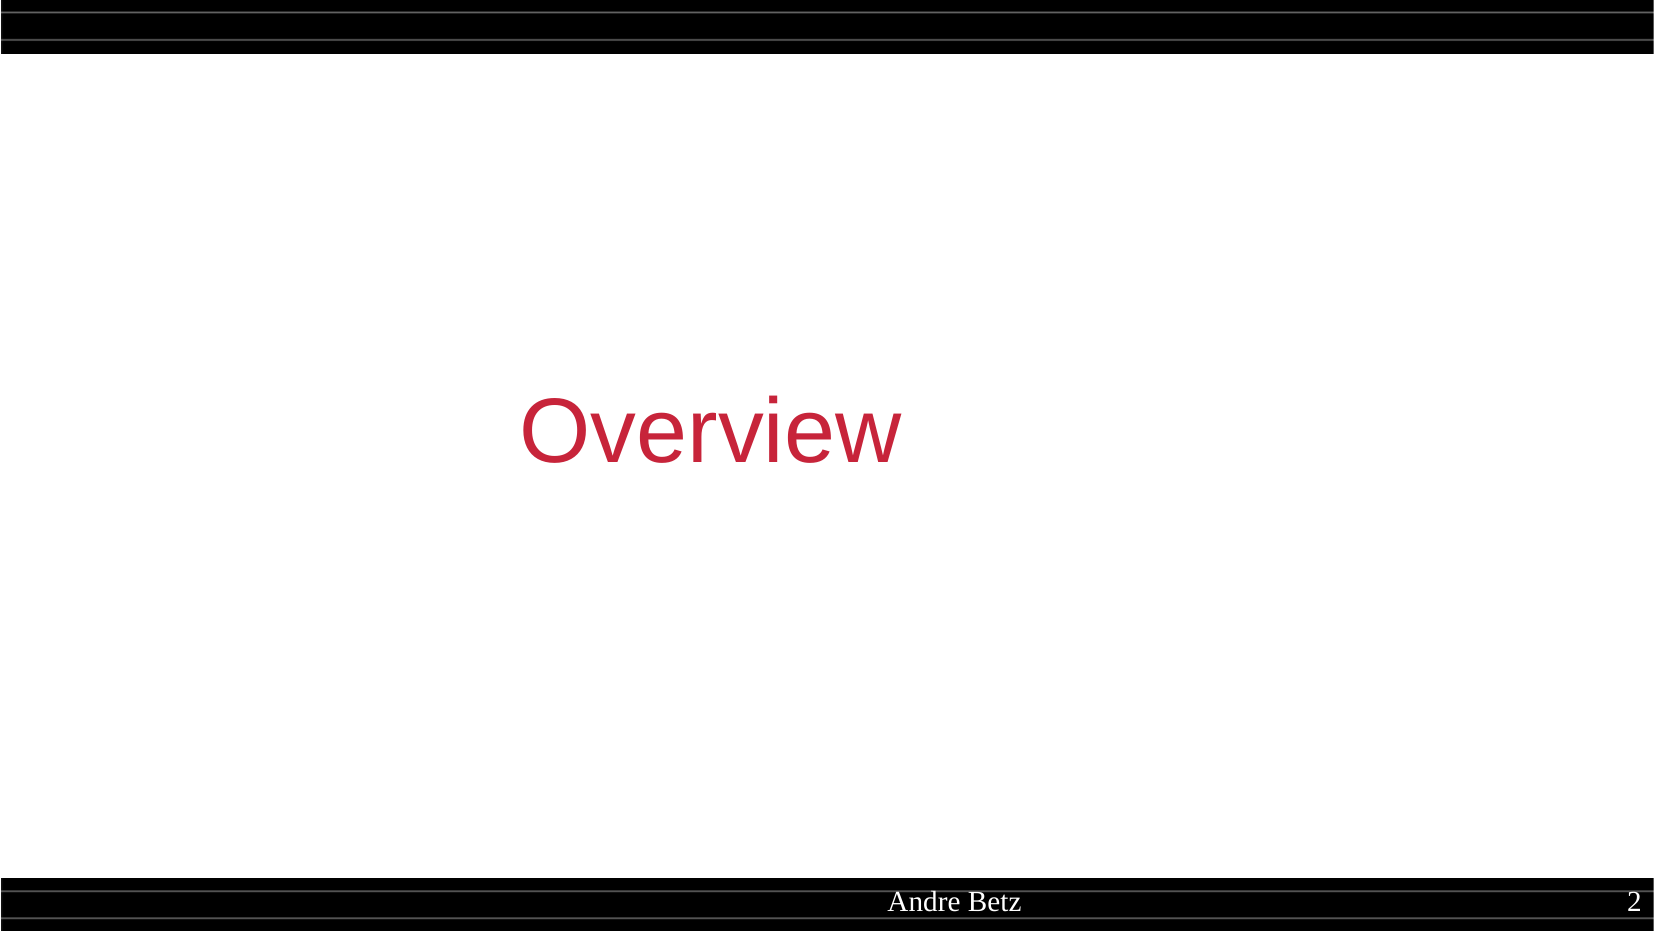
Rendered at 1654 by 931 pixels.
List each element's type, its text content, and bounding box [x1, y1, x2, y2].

picture [1, 0, 1654, 54]
title Overview [519, 352, 1063, 508]
picture [1, 878, 1654, 931]
